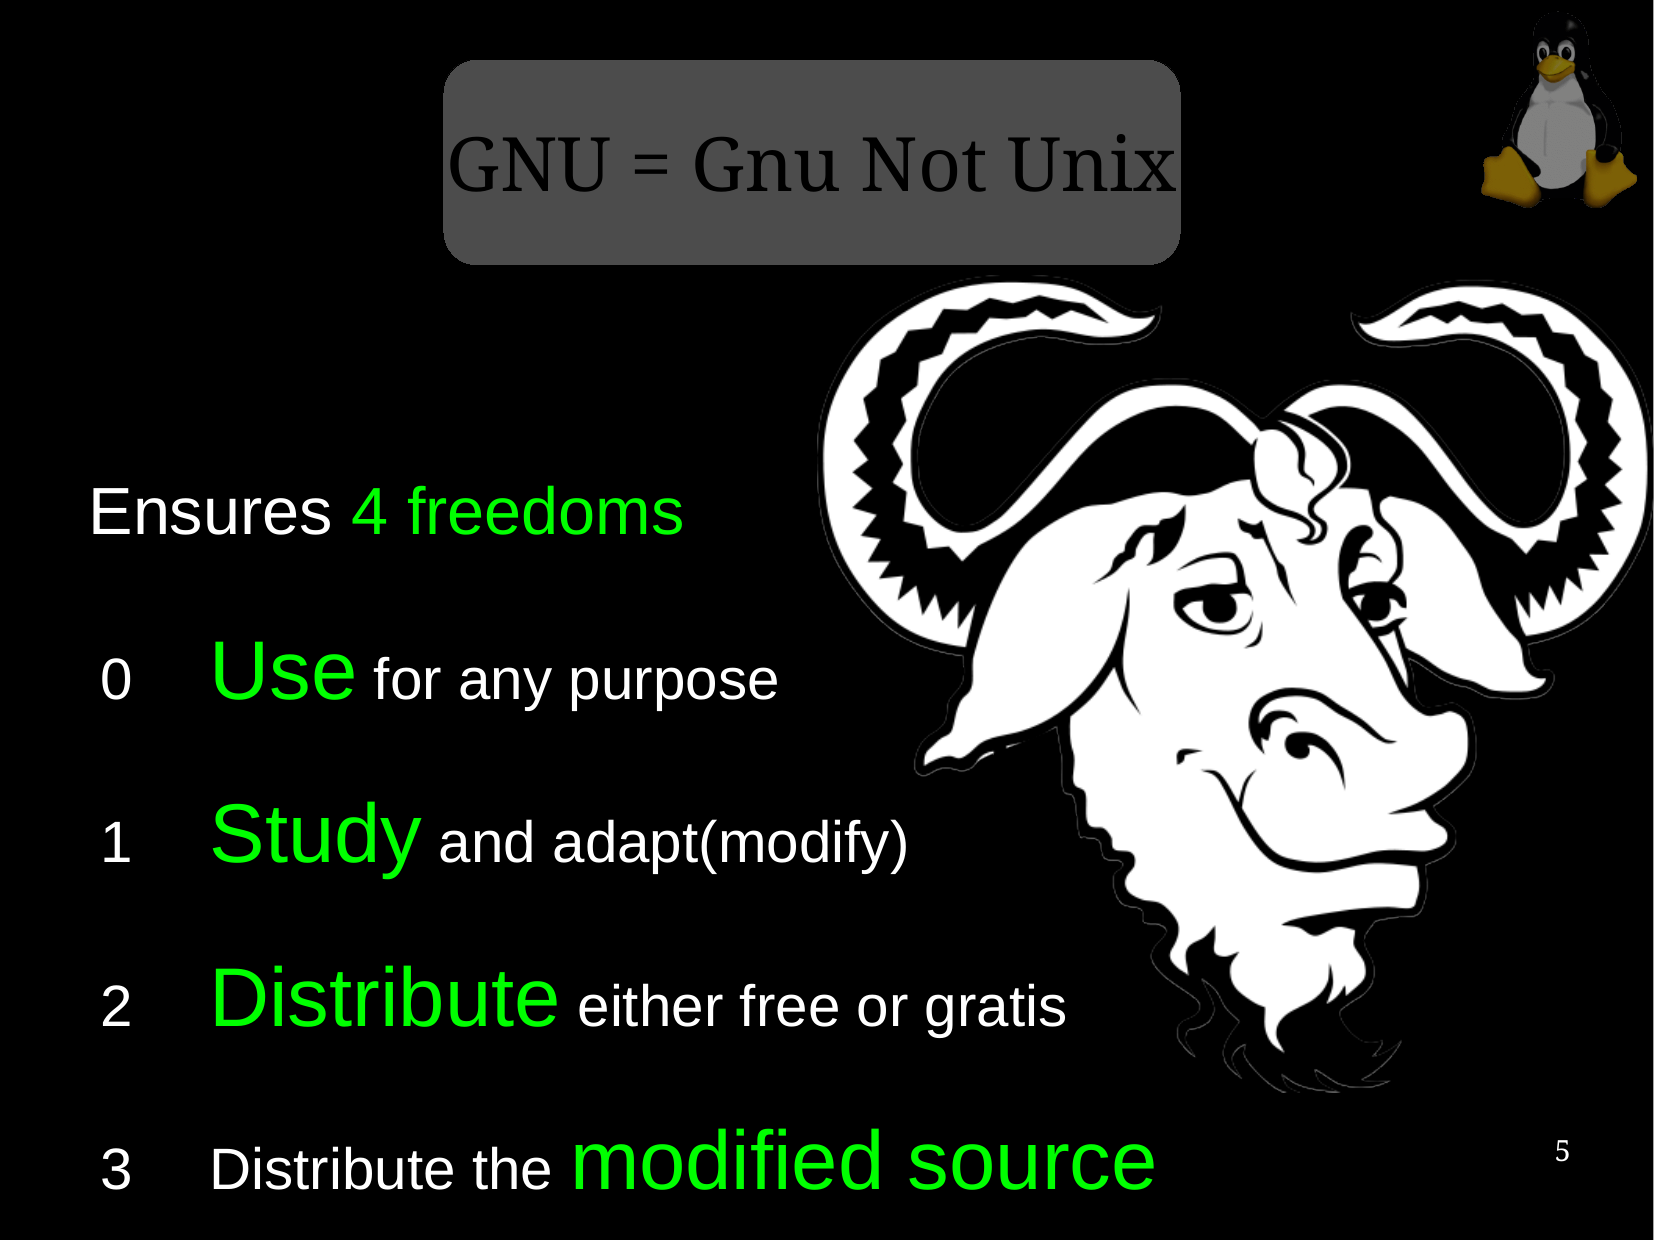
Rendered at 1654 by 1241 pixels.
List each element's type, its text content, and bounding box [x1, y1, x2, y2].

picture [817, 275, 1654, 1093]
text_box GNU = Gnu Not Unix [442, 59, 1182, 266]
list Ensures 4 freedoms 0 Use for any purpose 1 Study and adapt(modify) 2 Distribute either free or gratis 3 Distribute the modified source [29, 436, 1182, 1241]
picture [1476, 6, 1642, 213]
